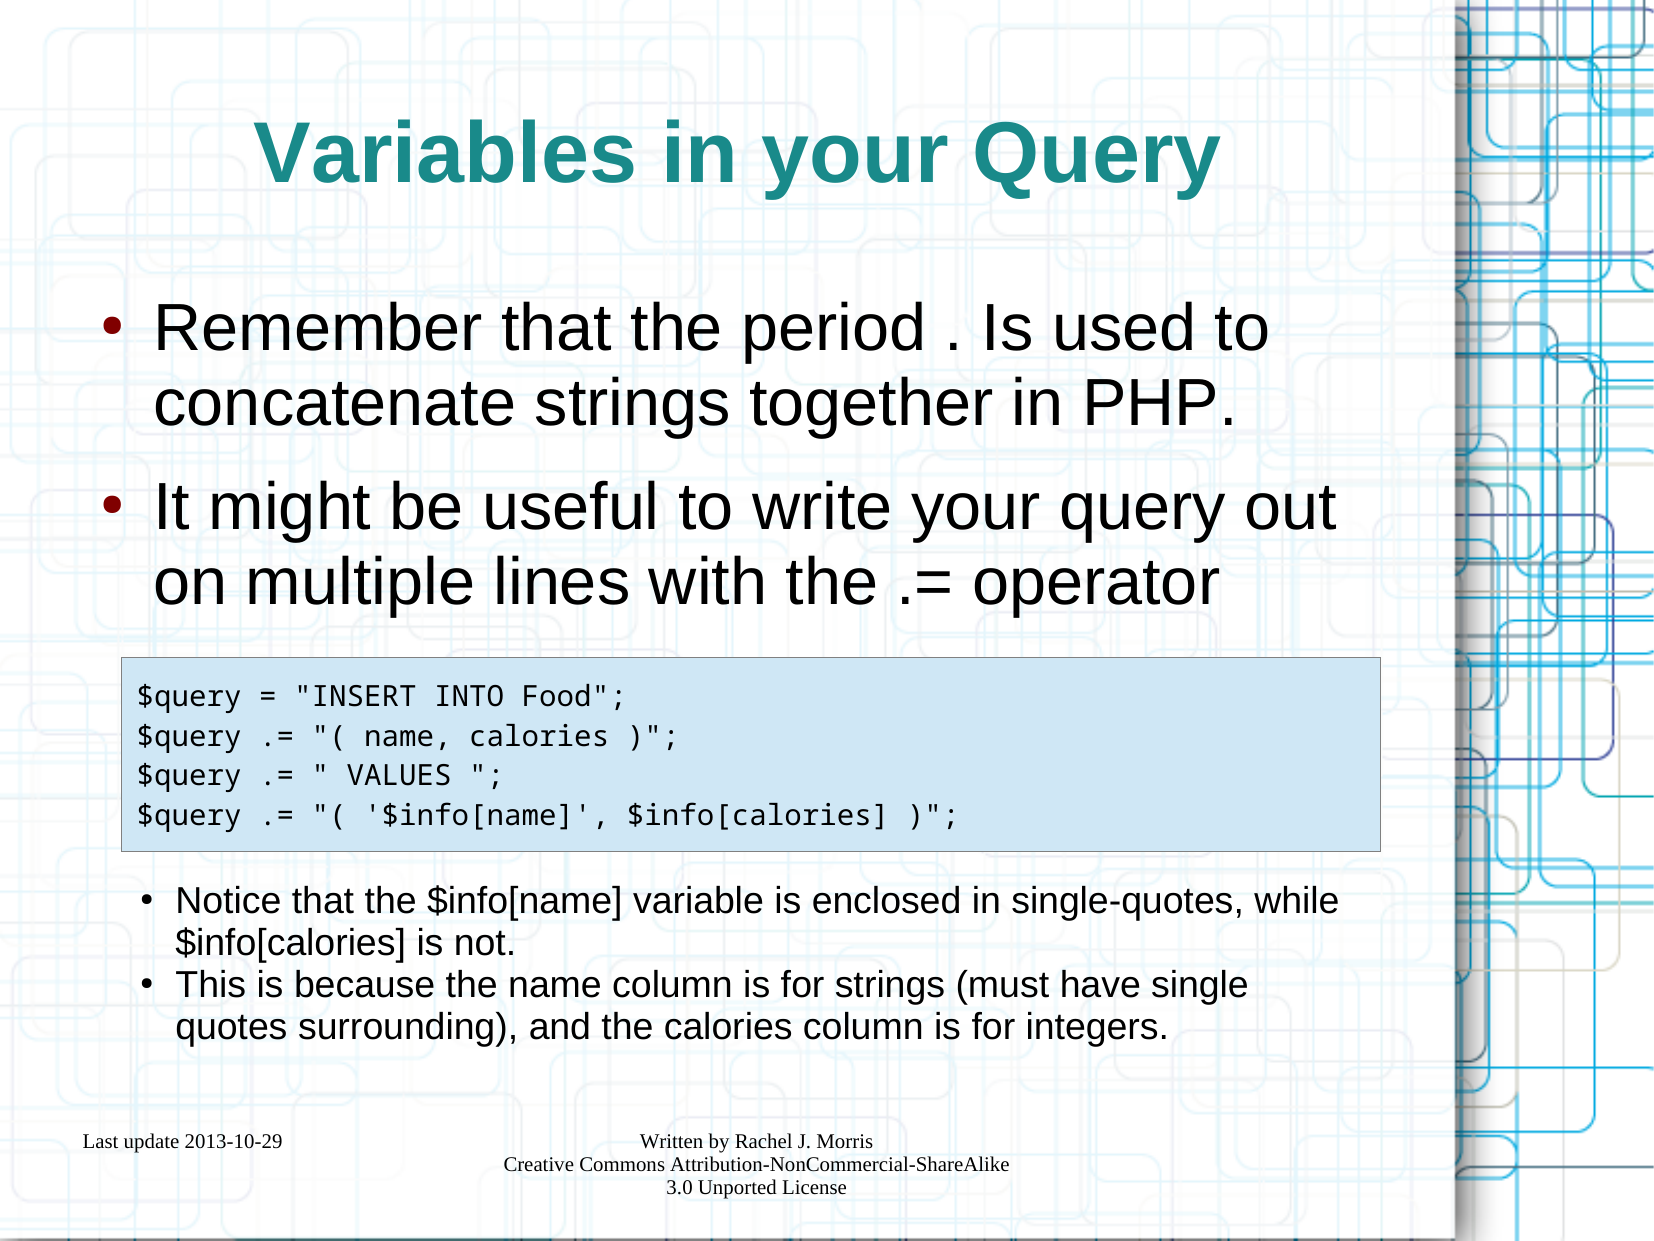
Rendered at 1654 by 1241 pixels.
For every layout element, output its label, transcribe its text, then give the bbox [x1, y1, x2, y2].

list Remember that the period . Is used to concatenate strings together in PHP. It might be useful to write your query out on multiple lines with the .= operator [82, 290, 1418, 1010]
title Variables in your Query [59, 49, 1418, 257]
text_box $query = "INSERT INTO Food"; $query .= "( name, calories )"; $query .= " VALUES "; $query .= "( '$info[name]', $info[calories] )"; [121, 657, 1381, 852]
text_box Notice that the $info[name] variable is enclosed in single-quotes, while $info[calories] is not. This is because the name column is for strings (must have single quotes surrounding), and the calories column is for integers. [125, 872, 1374, 1056]
picture [0, 0, 1654, 1241]
